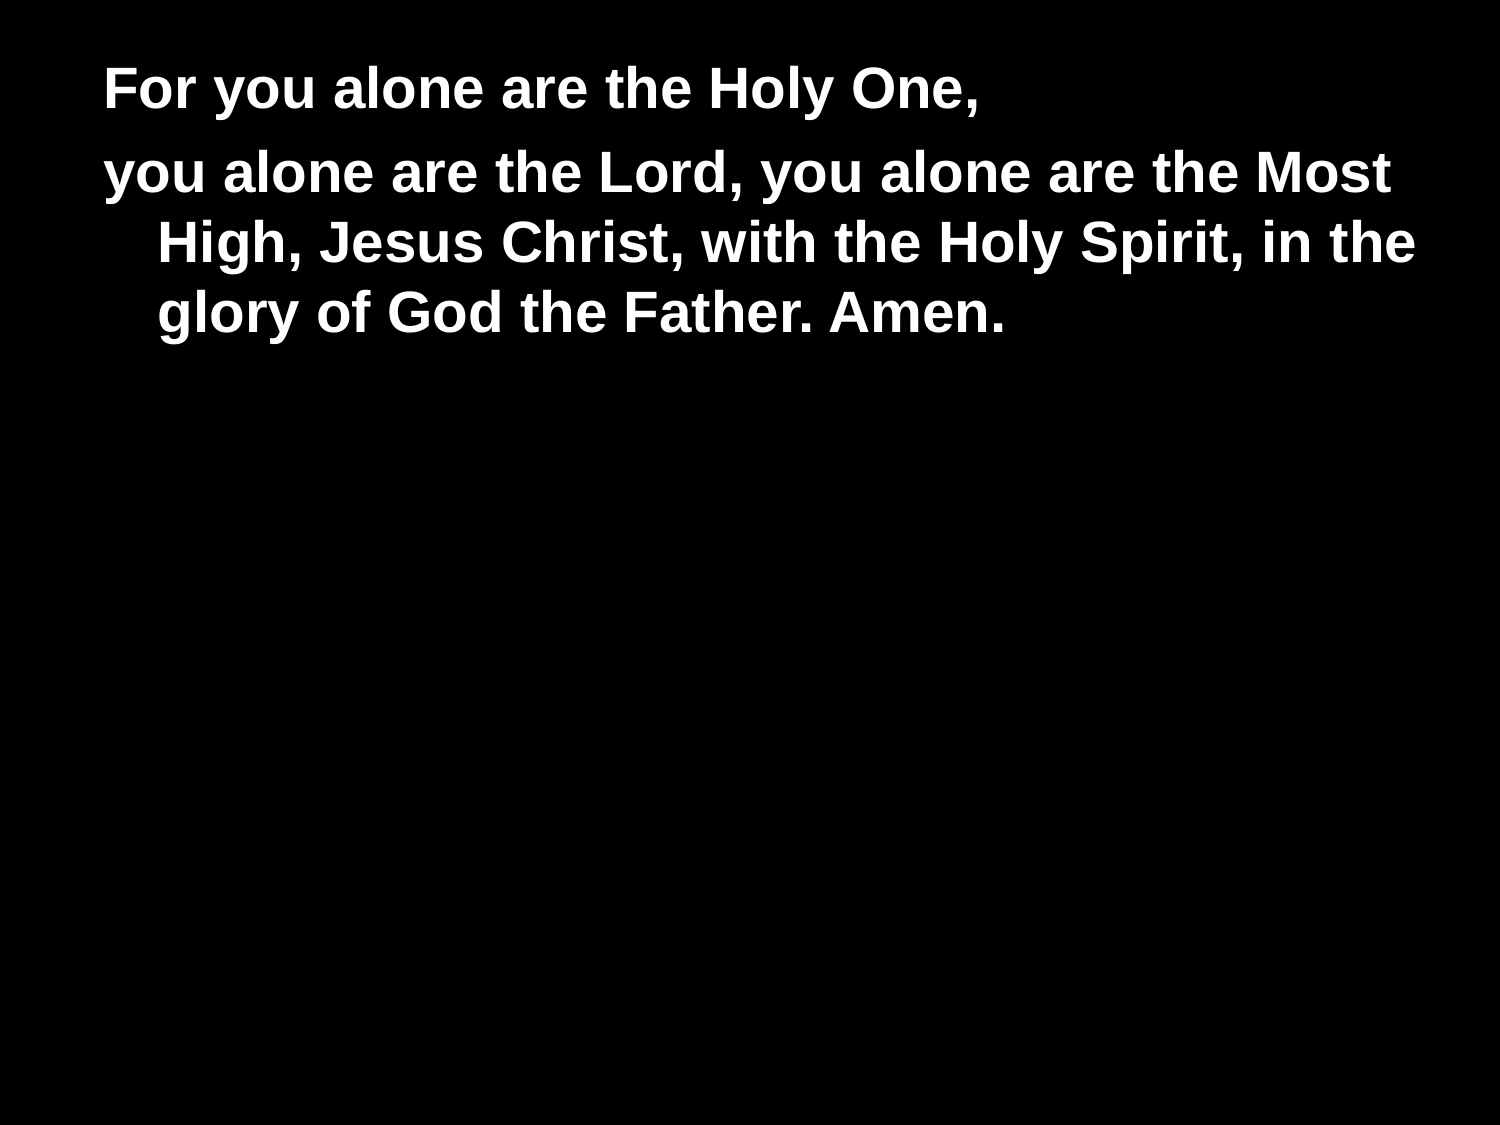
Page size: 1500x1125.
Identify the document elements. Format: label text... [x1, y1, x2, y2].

list For you alone are the Holy One, you alone are the Lord, you alone are the Most High, Jesus Christ, with the Holy Spirit, in the glory of God the Father. Amen. [88, 42, 1447, 918]
